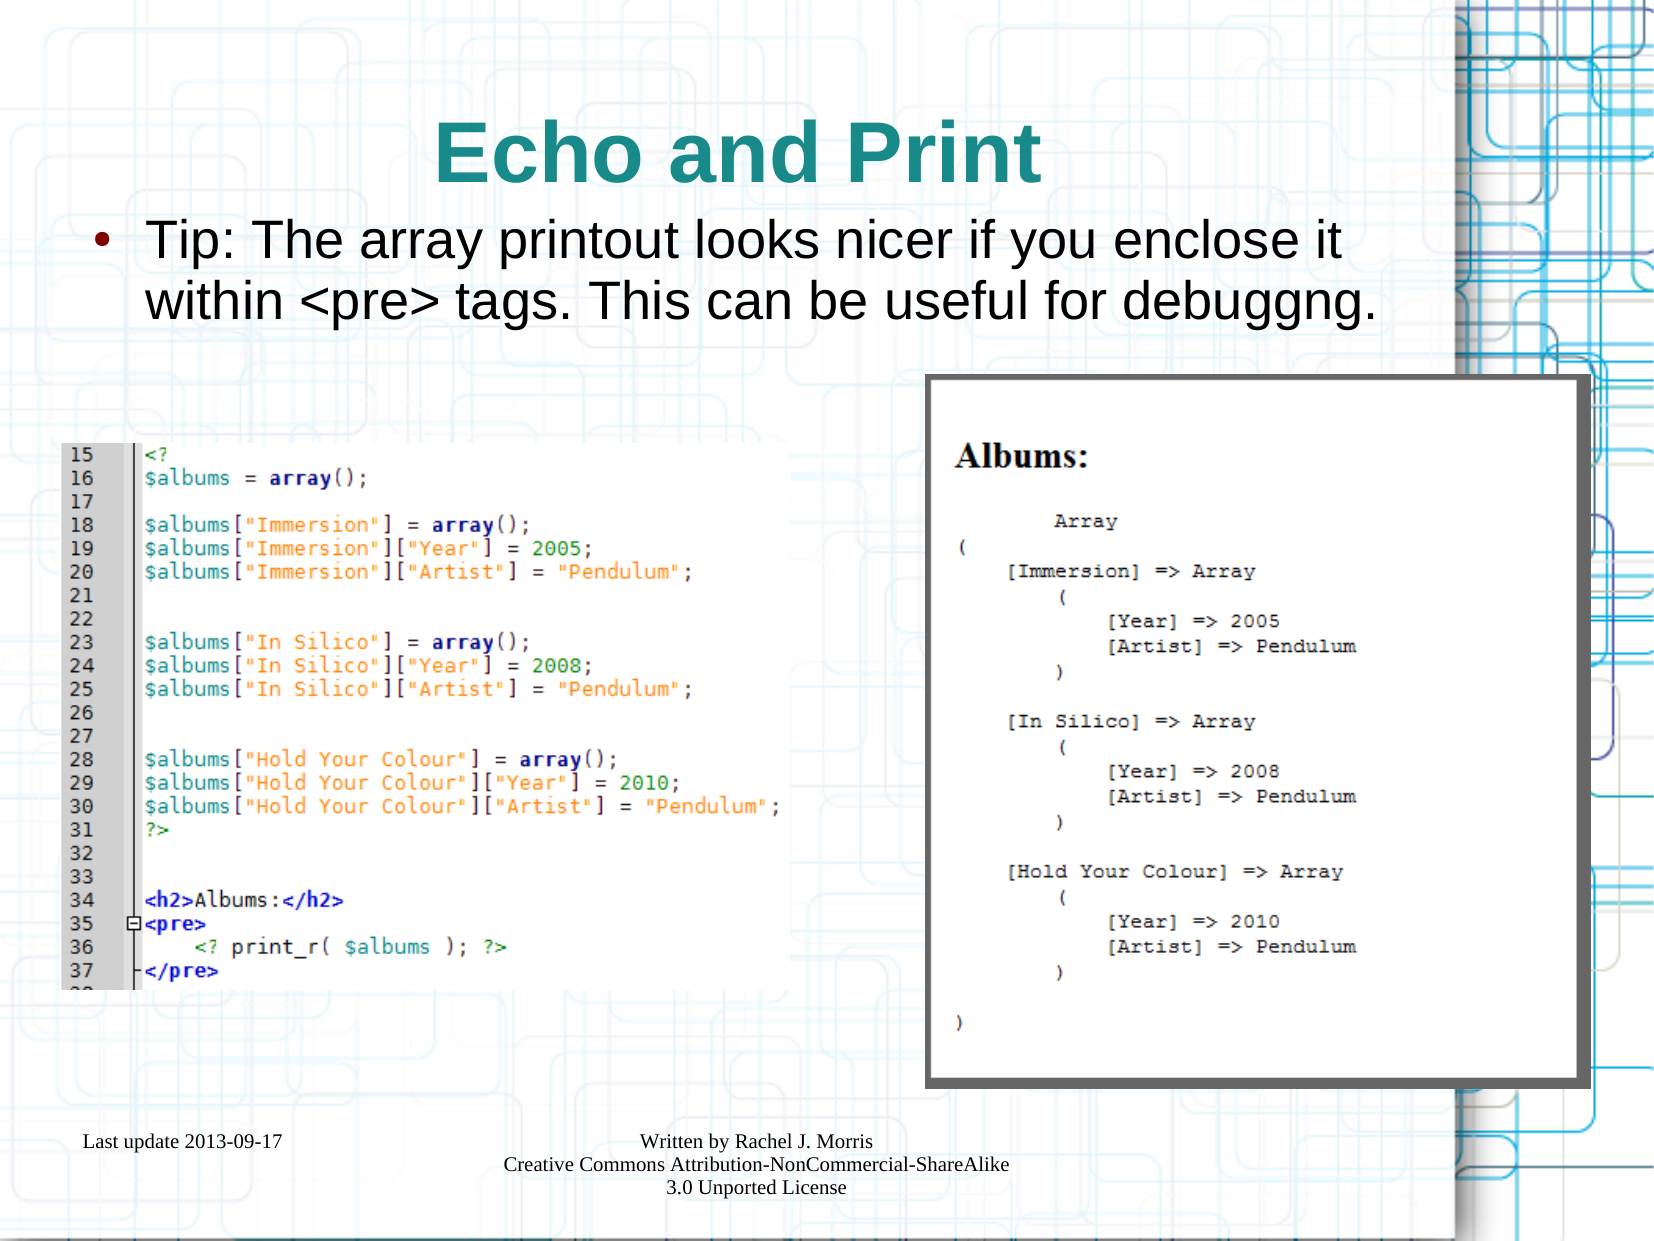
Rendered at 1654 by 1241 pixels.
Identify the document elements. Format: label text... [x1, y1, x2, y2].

picture [0, 0, 1654, 1241]
list Tip: The array printout looks nicer if you enclose it within <pre> tags. This can be useful for debuggng. [75, 210, 1410, 930]
title Echo and Print [59, 49, 1418, 257]
